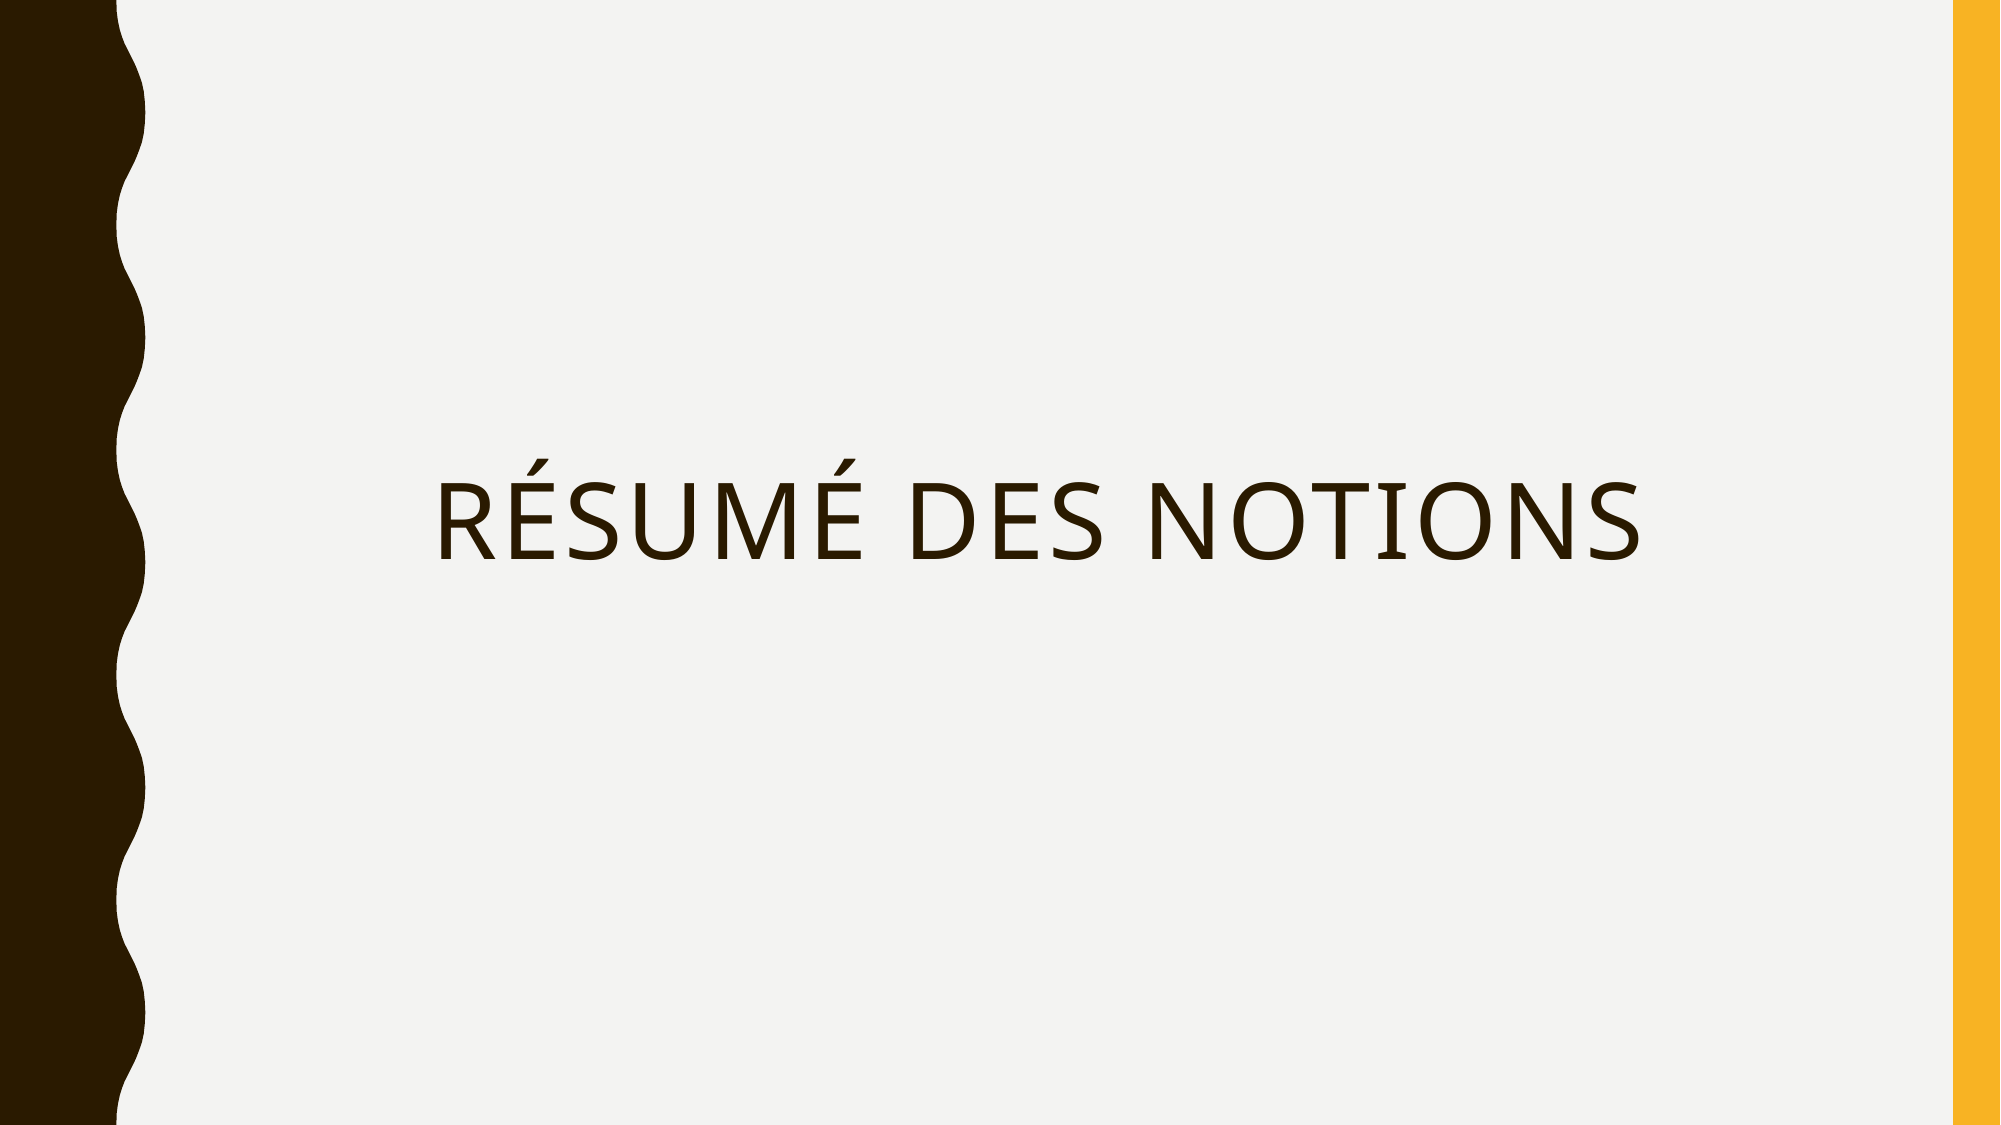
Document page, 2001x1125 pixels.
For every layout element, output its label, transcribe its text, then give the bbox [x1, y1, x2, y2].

title Résumé des notions [203, 460, 1874, 593]
